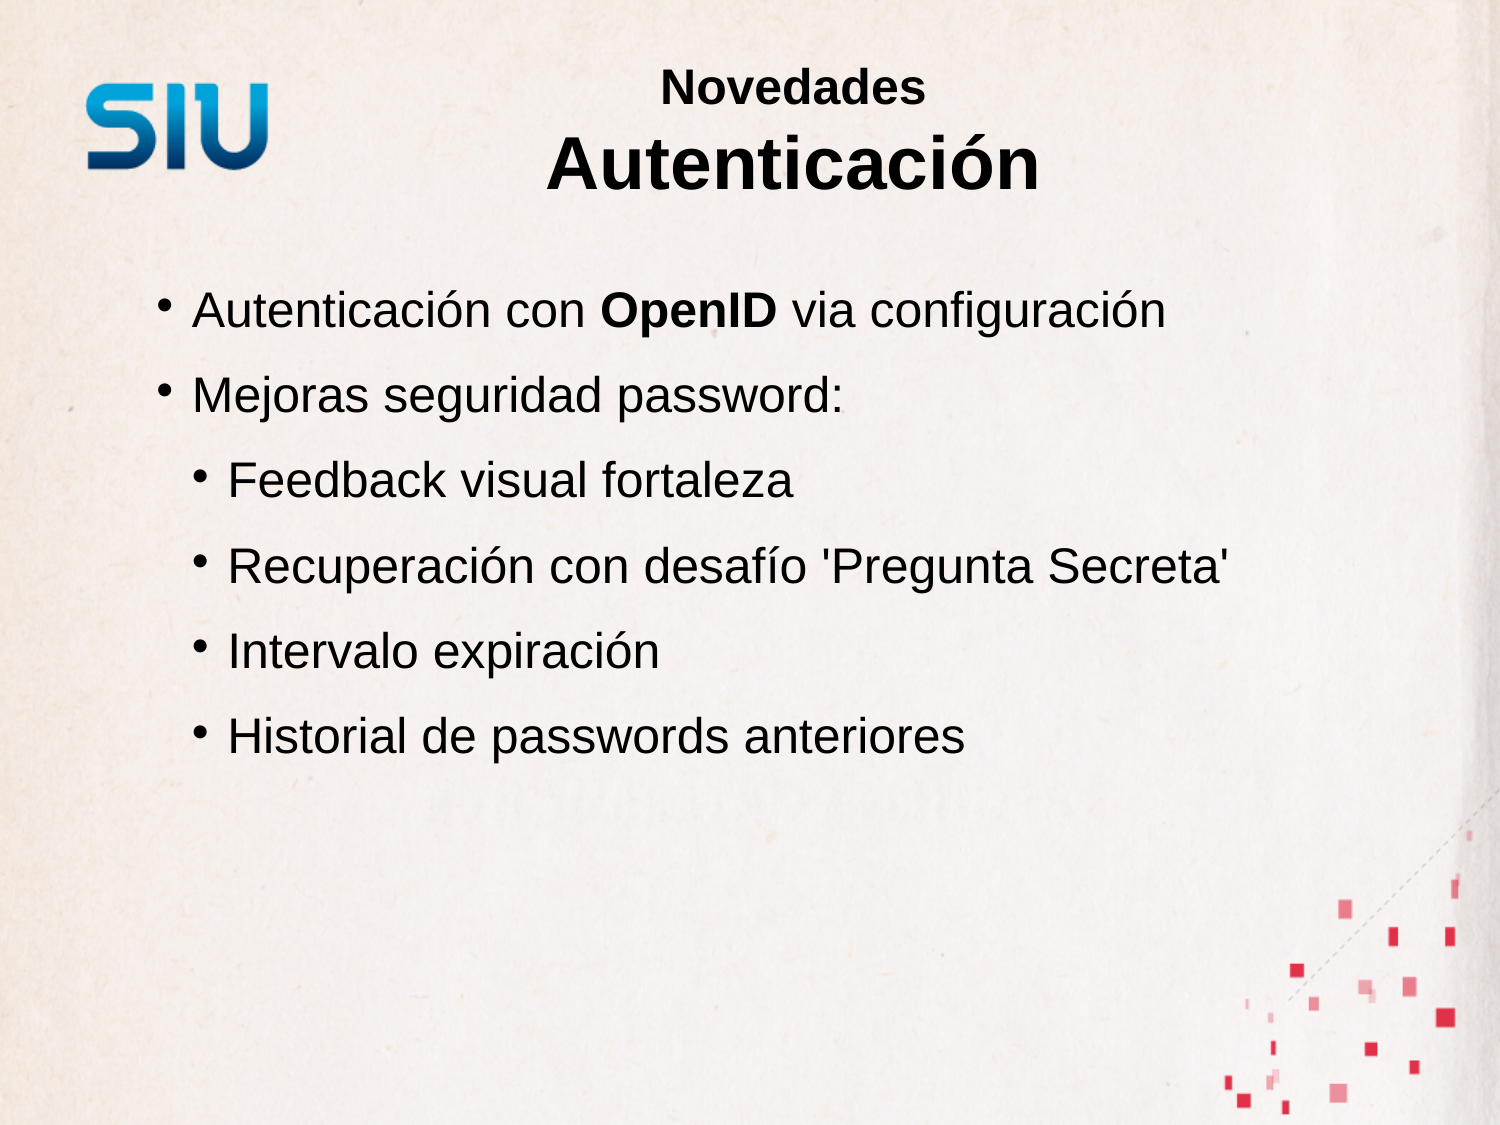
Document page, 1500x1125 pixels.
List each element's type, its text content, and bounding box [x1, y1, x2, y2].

text_box Autenticación con OpenID via configuración Mejoras seguridad password: Feedback visual fortaleza Recuperación con desafío 'Pregunta Secreta' Intervalo expiración Historial de passwords anteriores [141, 271, 1430, 769]
picture [0, 0, 1500, 1125]
